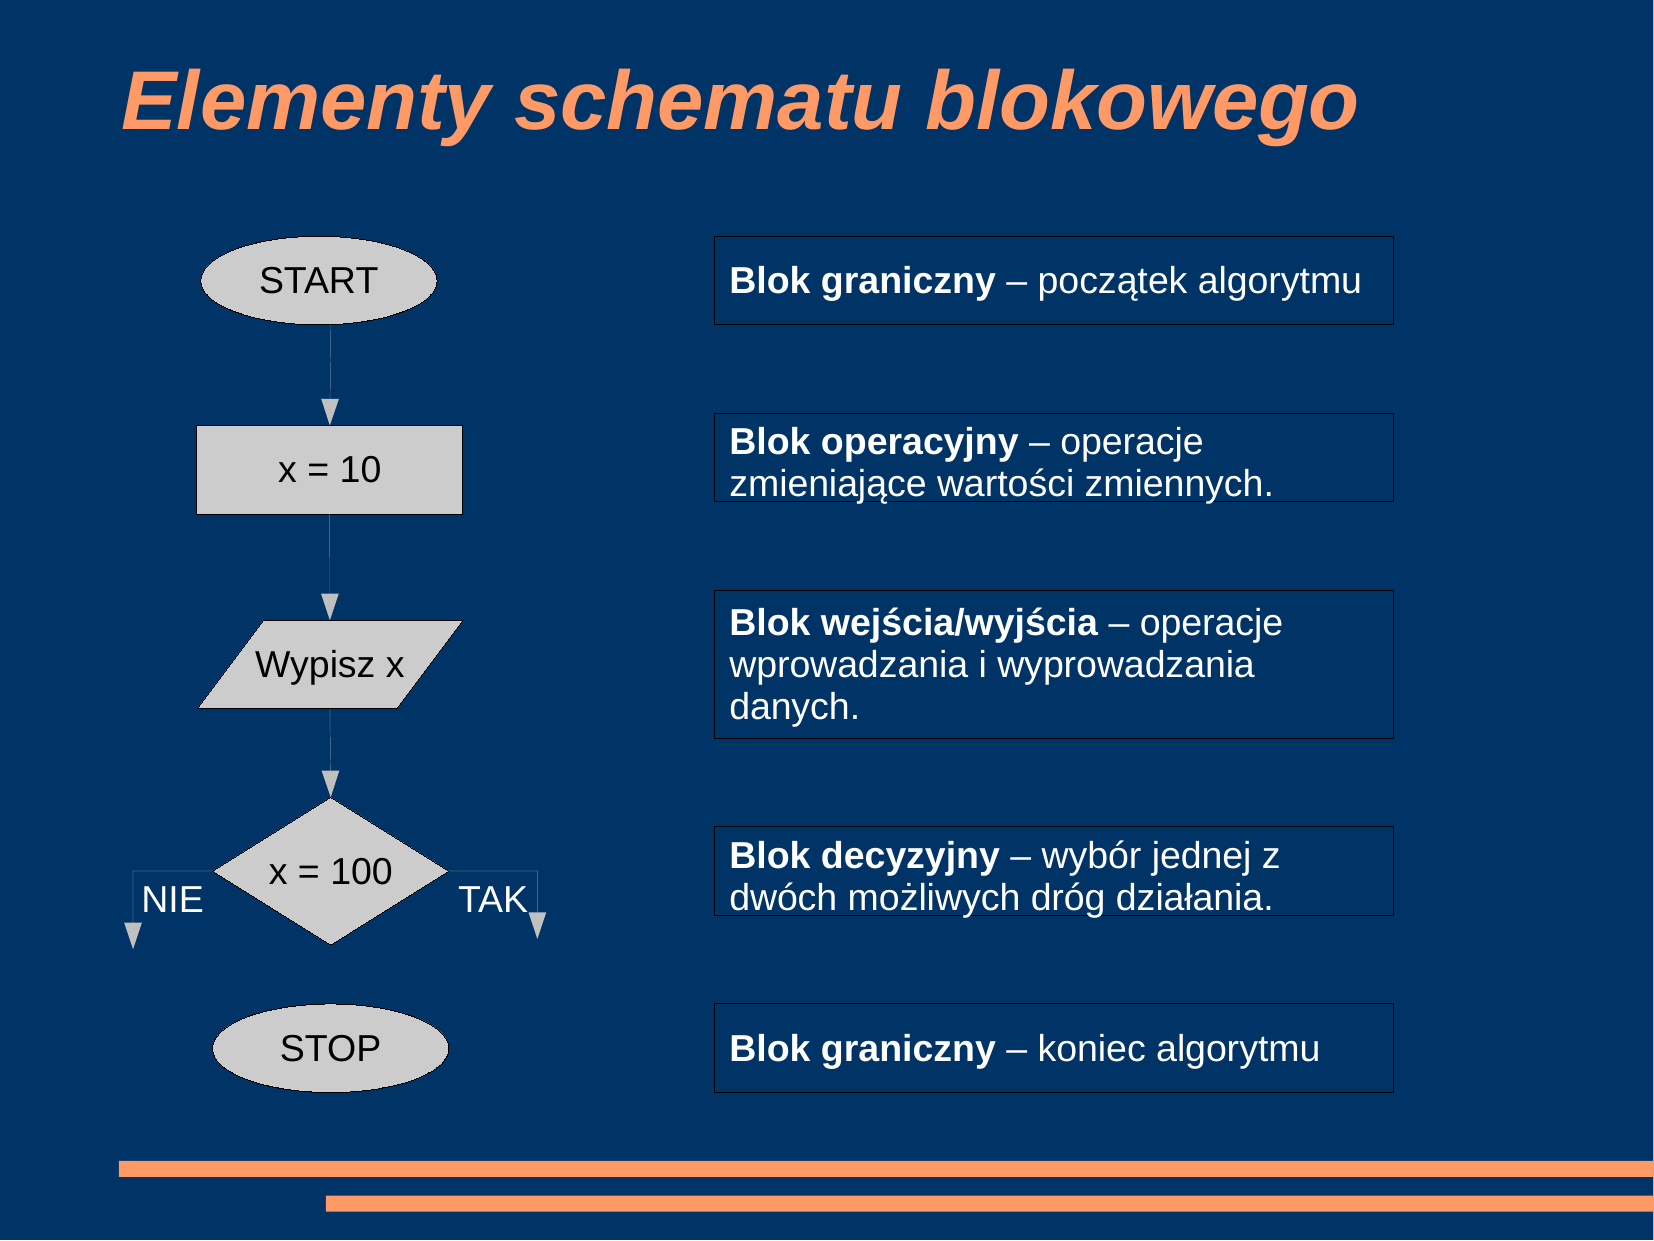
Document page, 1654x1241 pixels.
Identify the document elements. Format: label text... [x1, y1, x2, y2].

text_box Blok operacyjny – operacje zmieniające wartości zmiennych. [714, 413, 1394, 502]
text_box Blok wejścia/wyjścia – operacje wprowadzania i wyprowadzania danych. [714, 590, 1394, 739]
text_box START [200, 236, 438, 325]
text_box Blok graniczny – początek algorytmu [714, 236, 1394, 325]
text_box x = 100 [212, 797, 449, 945]
text_box Wypisz x [197, 620, 463, 709]
text_box x = 10 [196, 425, 463, 515]
title Elementy schematu blokowego [121, 53, 1418, 148]
text_box STOP [212, 1003, 449, 1093]
text_box Blok decyzyjny – wybór jednej z dwóch możliwych dróg działania. [714, 826, 1394, 916]
text_box Blok graniczny – koniec algorytmu [714, 1003, 1394, 1093]
